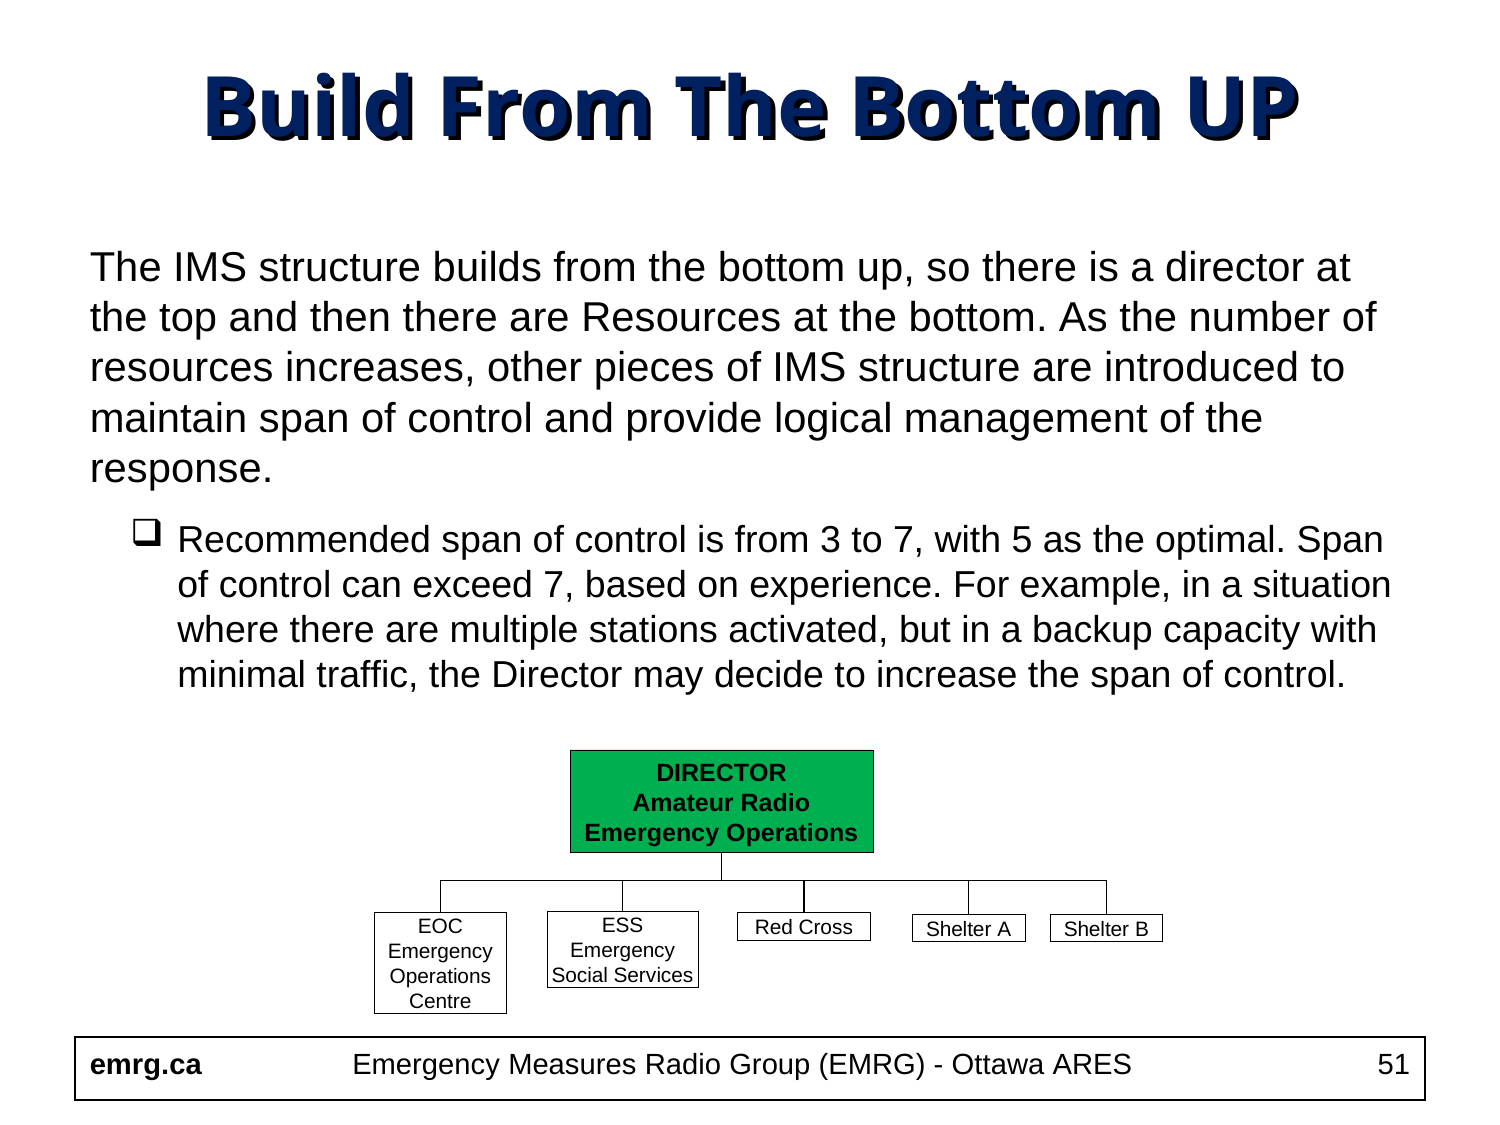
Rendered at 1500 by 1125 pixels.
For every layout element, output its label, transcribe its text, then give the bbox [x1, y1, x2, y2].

text_box Shelter A [911, 913, 1026, 942]
text_box Emergency Measures Radio Group (EMRG) - Ottawa ARES [247, 1037, 1238, 1103]
text_box Build From The Bottom UP [75, 45, 1426, 213]
text_box ESS Emergency Social Services [546, 910, 699, 988]
text_box Shelter B [1049, 913, 1163, 942]
text_box Red Cross [737, 912, 871, 941]
text_box <number> [1246, 1037, 1426, 1103]
text_box The IMS structure builds from the bottom up, so there is a director at the top and then there are Resources at the bottom. As the number of resources increases, other pieces of IMS structure are introduced to maintain span of control and provide logical management of the response. Recommended span of control is from 3 to 7, with 5 as the optimal. Span of control can exceed 7, based on experience. For example, in a situation where there are multiple stations activated, but in a backup capacity with minimal traffic, the Director may decide to increase the span of control. [75, 232, 1426, 688]
text_box EOC Emergency Operations Centre [373, 912, 507, 1014]
text_box DIRECTOR Amateur Radio Emergency Operations [570, 749, 874, 853]
